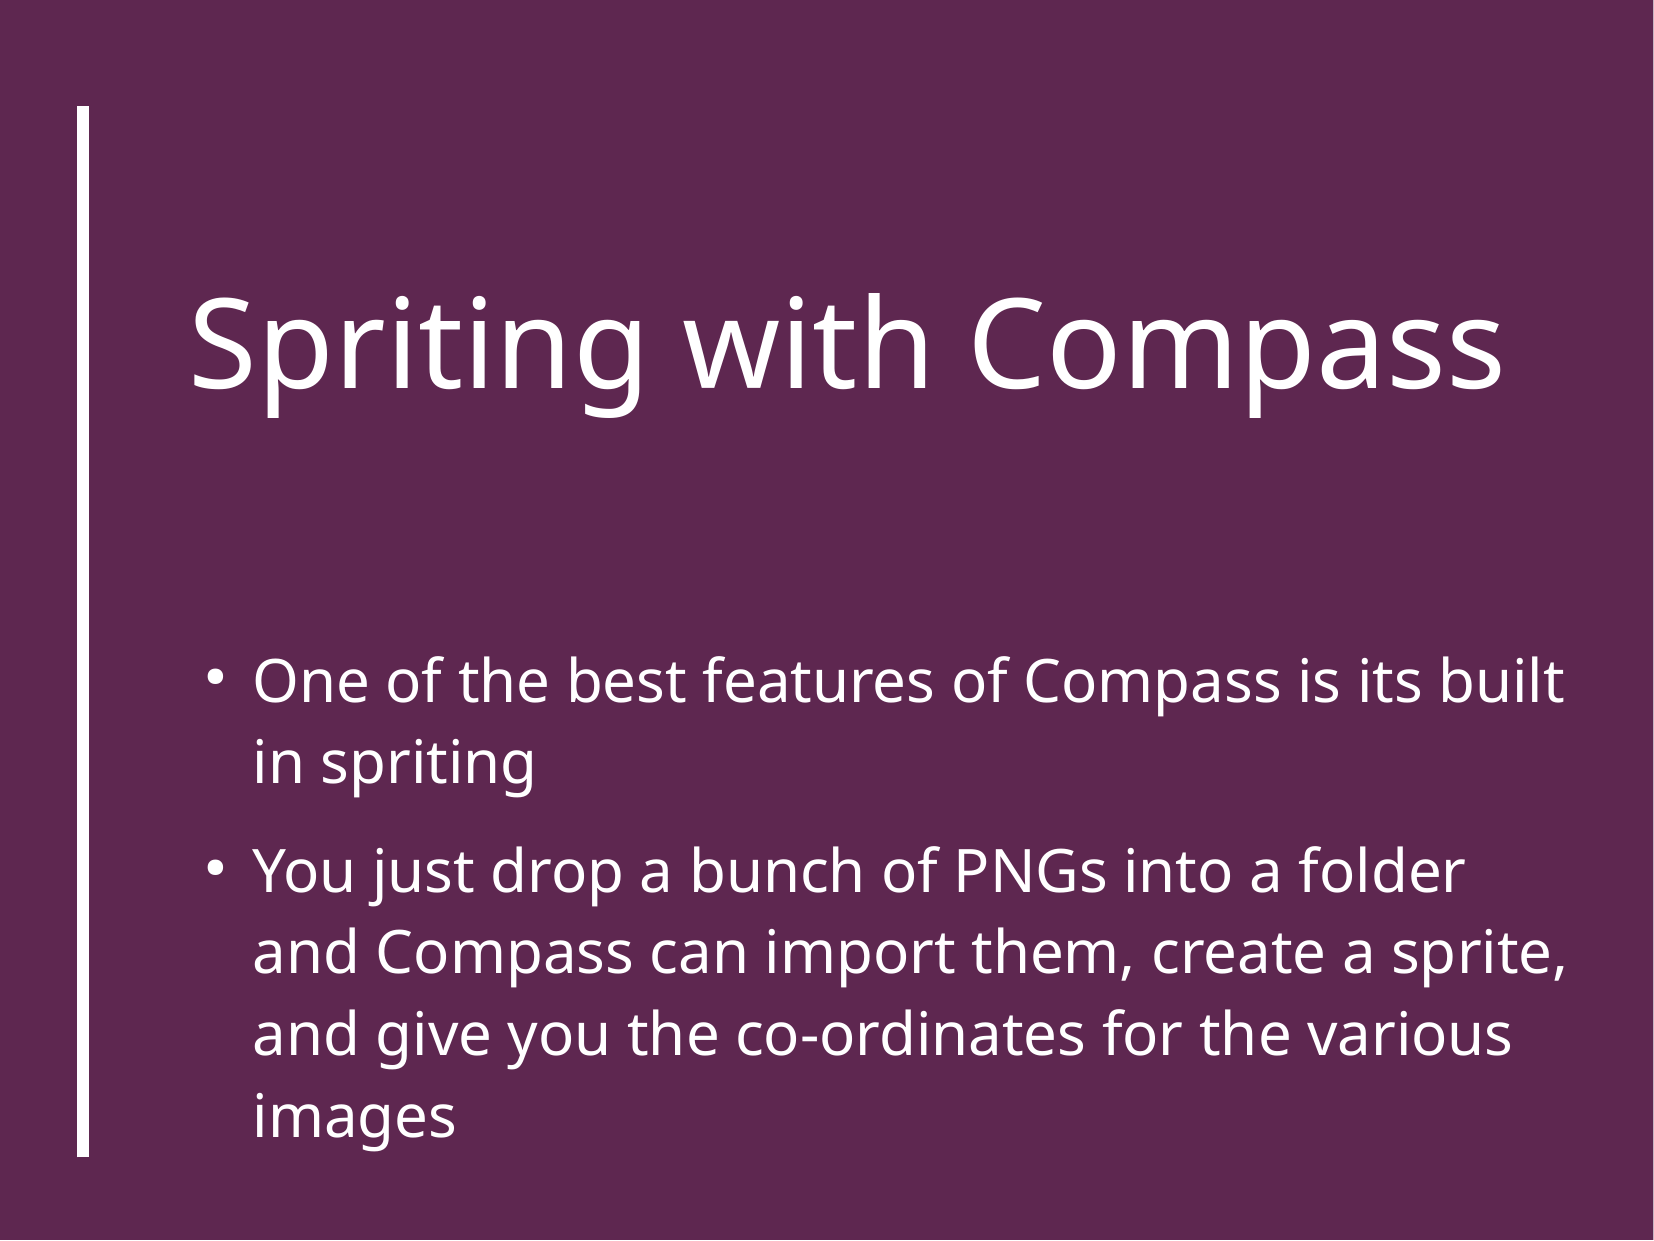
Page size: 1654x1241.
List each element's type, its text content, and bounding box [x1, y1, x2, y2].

title Spriting with Compass [188, 236, 1571, 444]
list One of the best features of Compass is its built in spriting You just drop a bunch of PNGs into a folder and Compass can import them, create a sprite, and give you the co-ordinates for the various images [188, 637, 1571, 1158]
